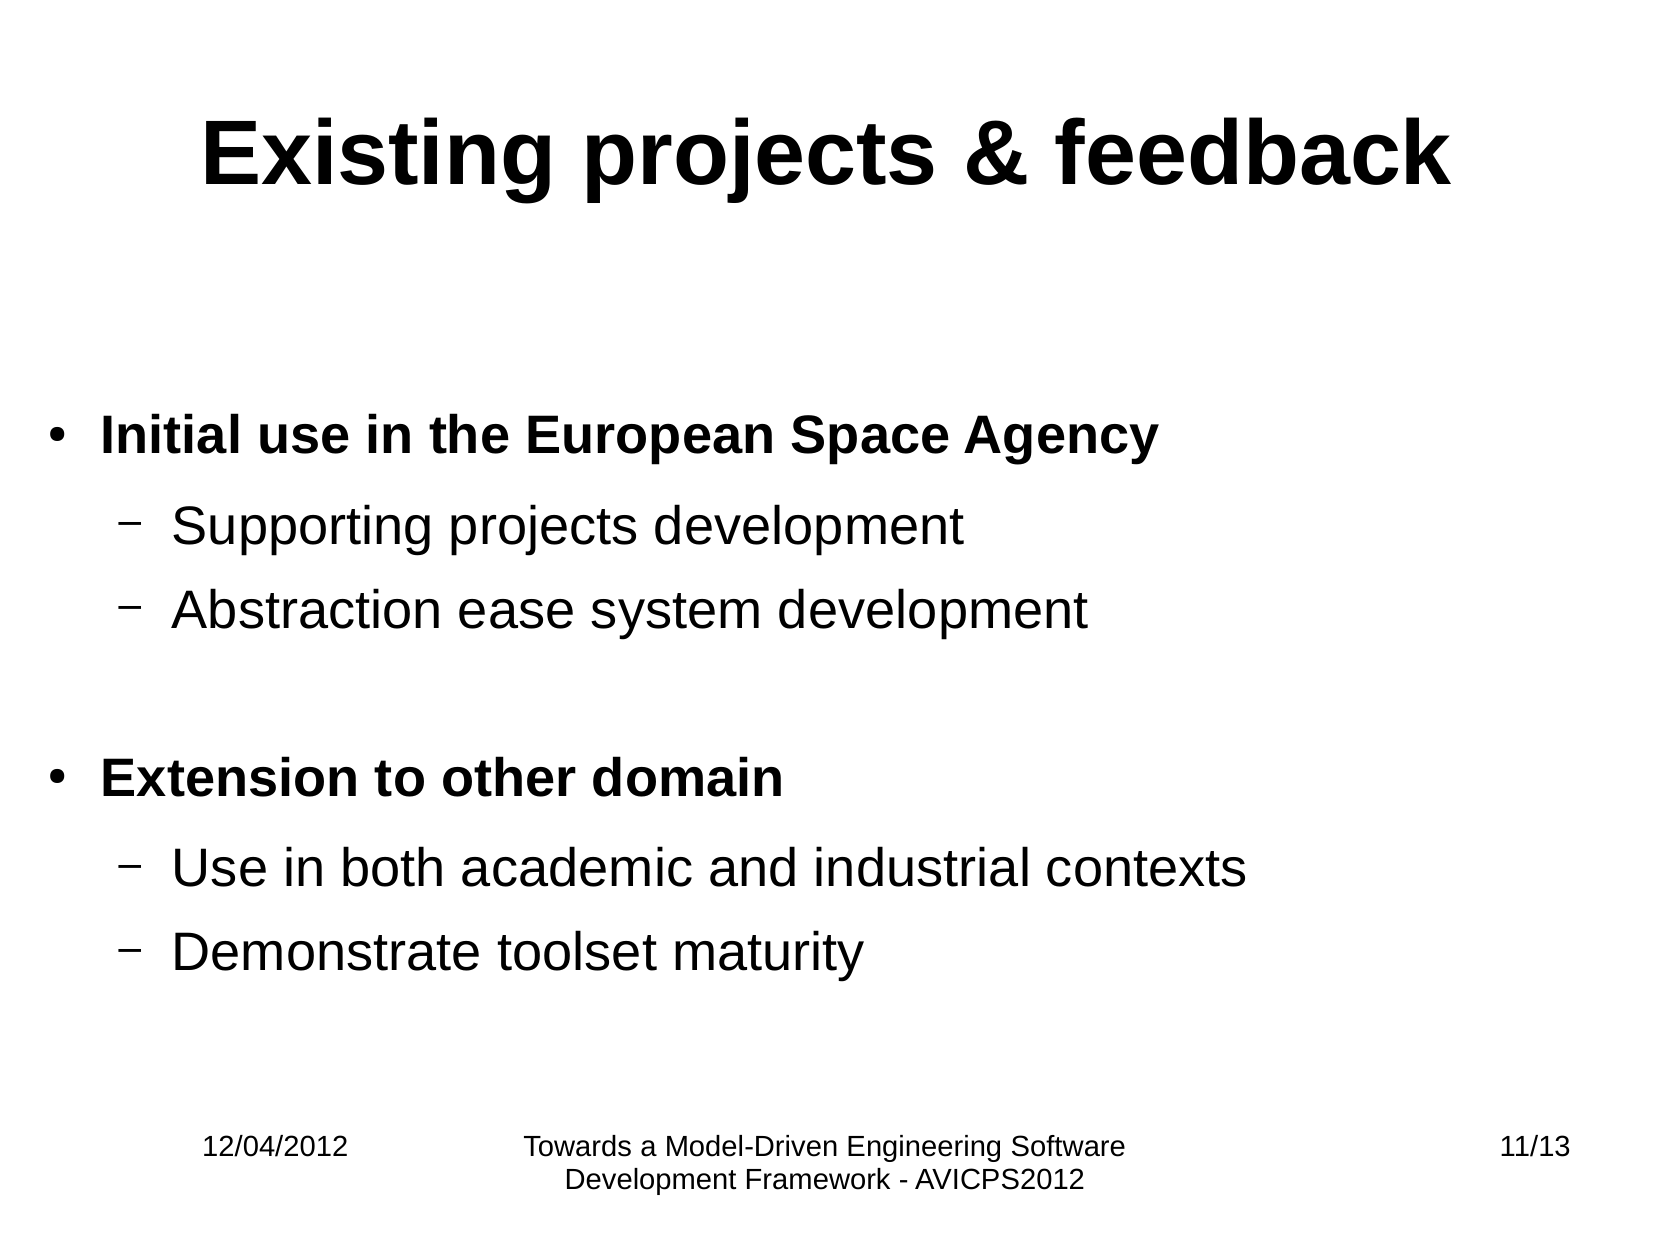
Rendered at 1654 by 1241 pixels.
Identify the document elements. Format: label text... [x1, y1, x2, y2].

title Existing projects & feedback [82, 49, 1571, 257]
list Initial use in the European Space Agency Supporting projects development Abstraction ease system development Extension to other domain Use in both academic and industrial contexts Demonstrate toolset maturity [29, 405, 1654, 1171]
